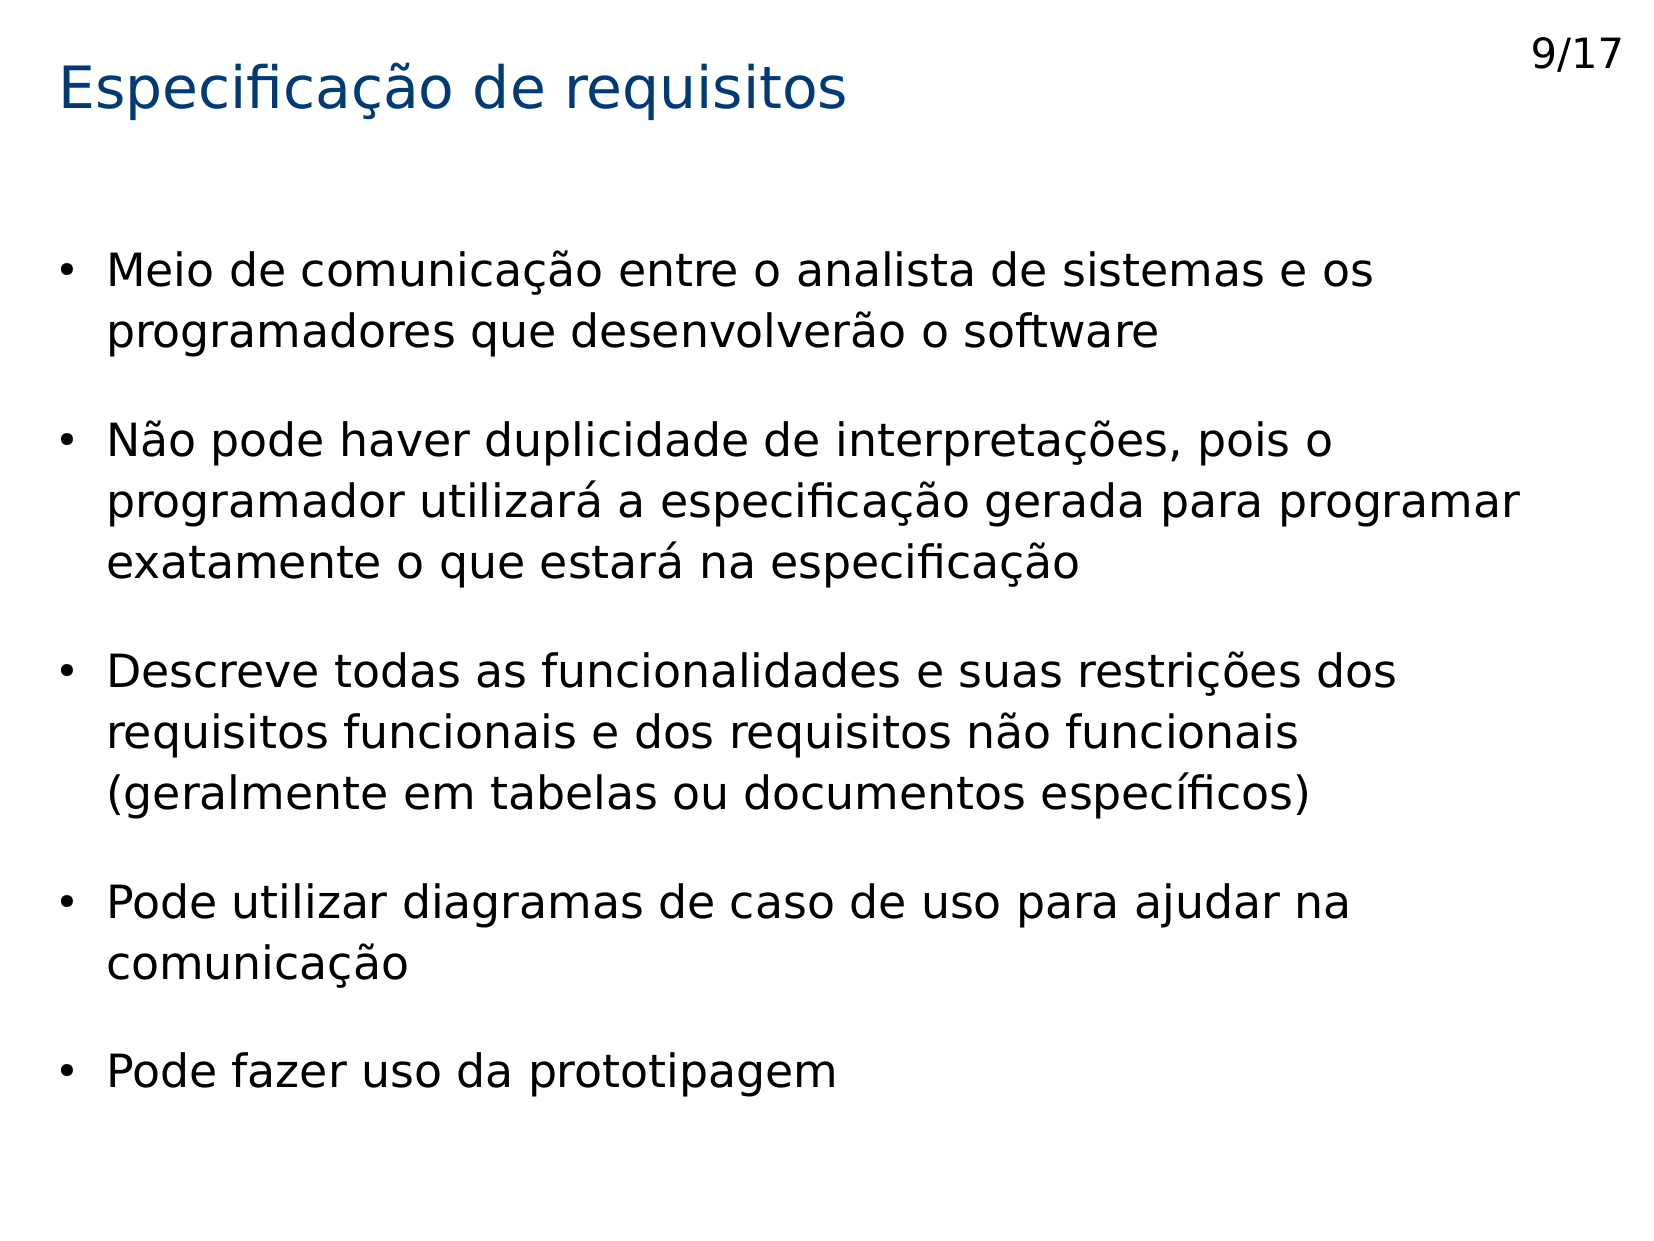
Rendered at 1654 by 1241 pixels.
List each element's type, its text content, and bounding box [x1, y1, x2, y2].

list Meio de comunicação entre o analista de sistemas e os programadores que desenvolverão o software Não pode haver duplicidade de interpretações, pois o programador utilizará a especificação gerada para programar exatamente o que estará na especificação Descreve todas as funcionalidades e suas restrições dos requisitos funcionais e dos requisitos não funcionais (geralmente em tabelas ou documentos específicos) Pode utilizar diagramas de caso de uso para ajudar na comunicação Pode fazer uso da prototipagem [59, 236, 1595, 1211]
title Especificação de requisitos [59, 29, 1506, 148]
